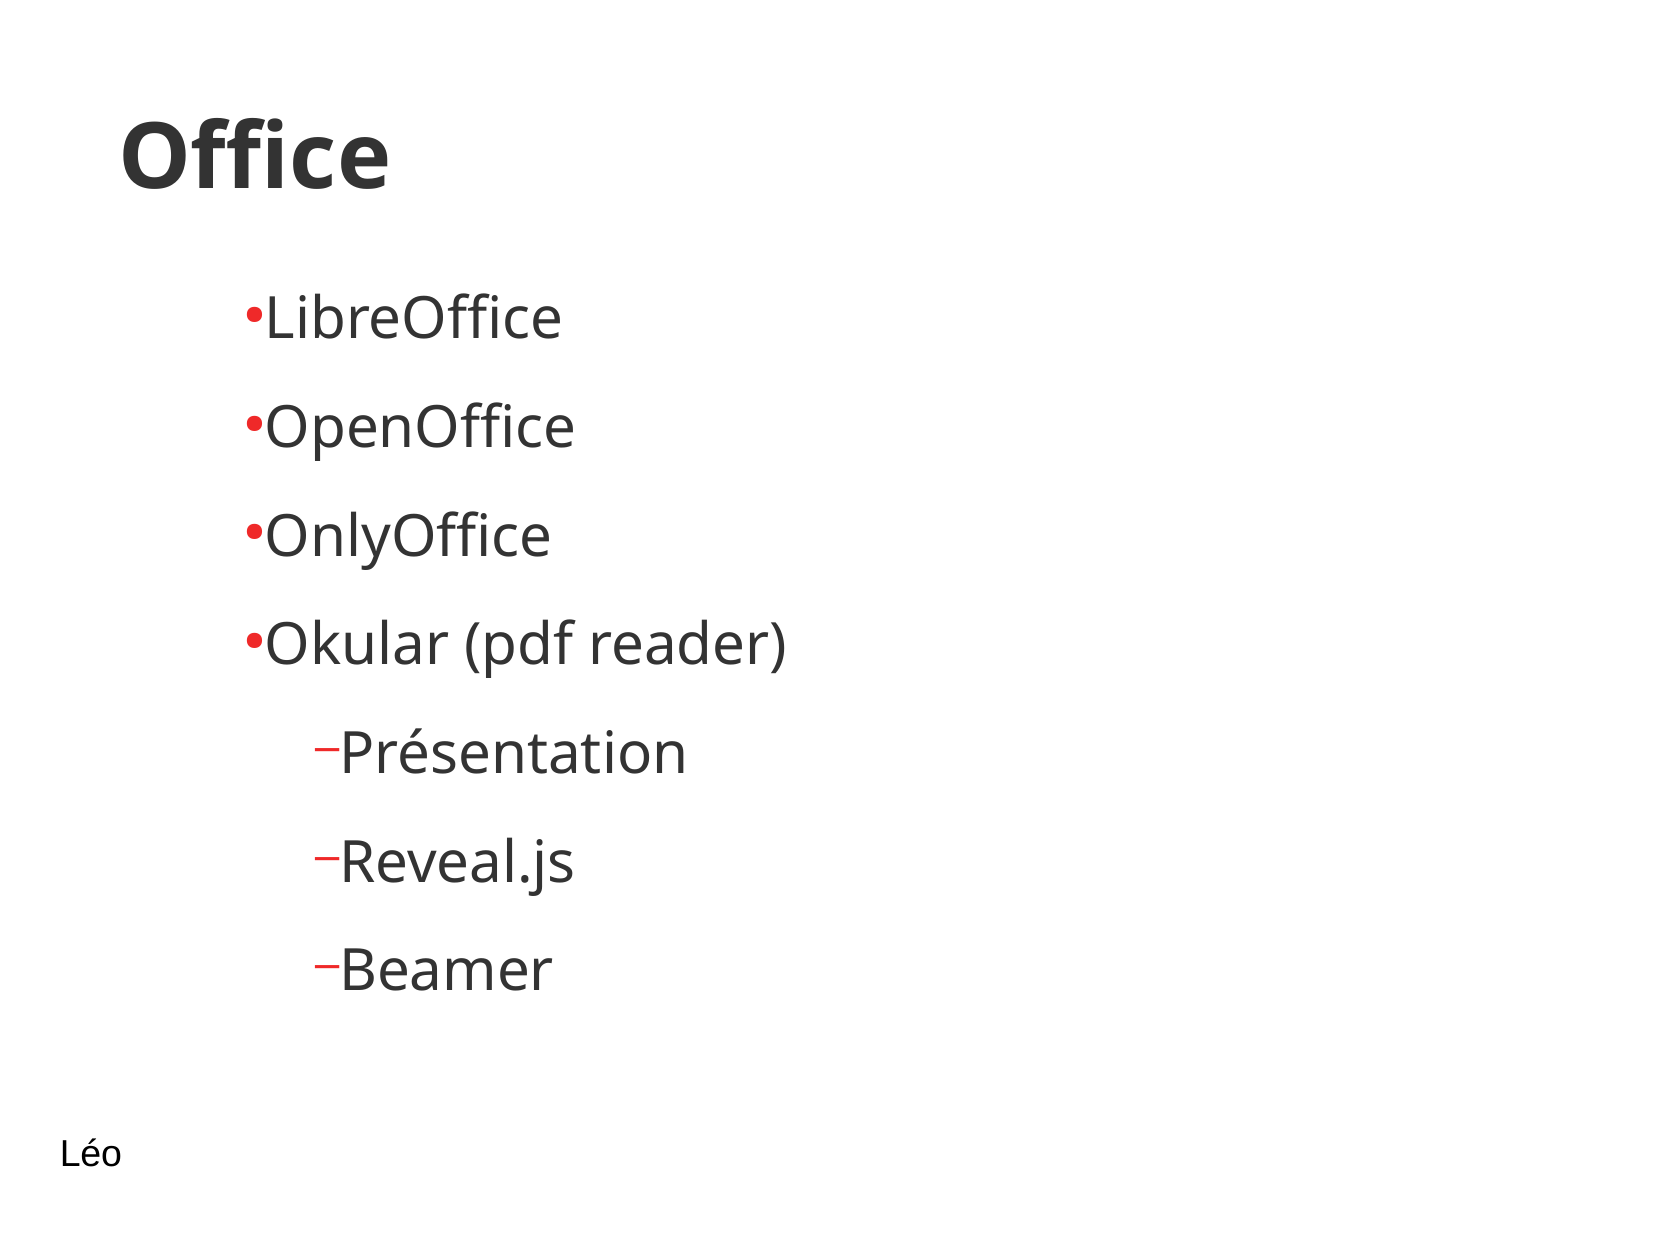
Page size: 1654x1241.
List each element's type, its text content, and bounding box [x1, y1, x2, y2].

text_box Léo [45, 1125, 391, 1184]
list LibreOffice OpenOffice OnlyOffice Okular (pdf reader) Présentation Reveal.js Beamer [118, 276, 1536, 1051]
title Office [118, 49, 1571, 257]
